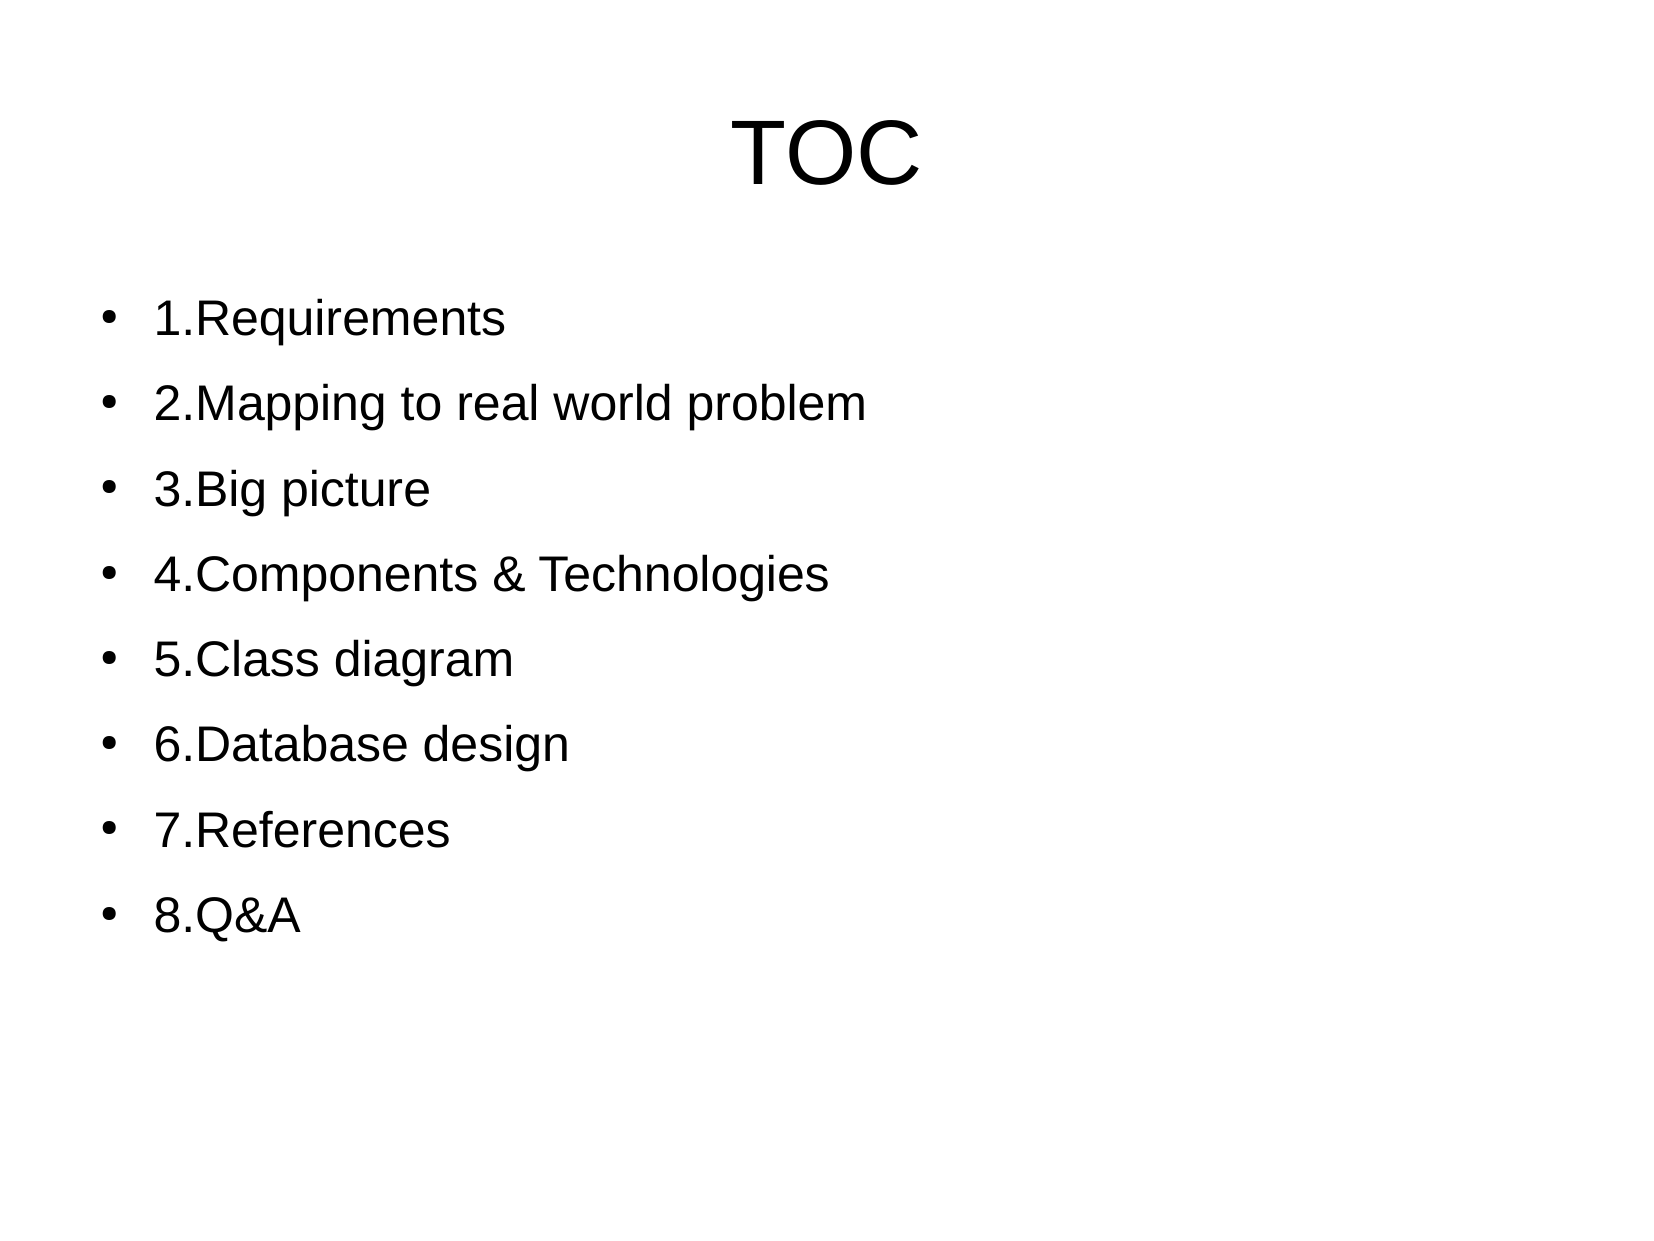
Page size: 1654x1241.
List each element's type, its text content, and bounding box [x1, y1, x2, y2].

title TOC [82, 49, 1571, 257]
list 1.Requirements 2.Mapping to real world problem 3.Big picture 4.Components & Technologies 5.Class diagram 6.Database design 7.References 8.Q&A [82, 290, 1571, 1010]
